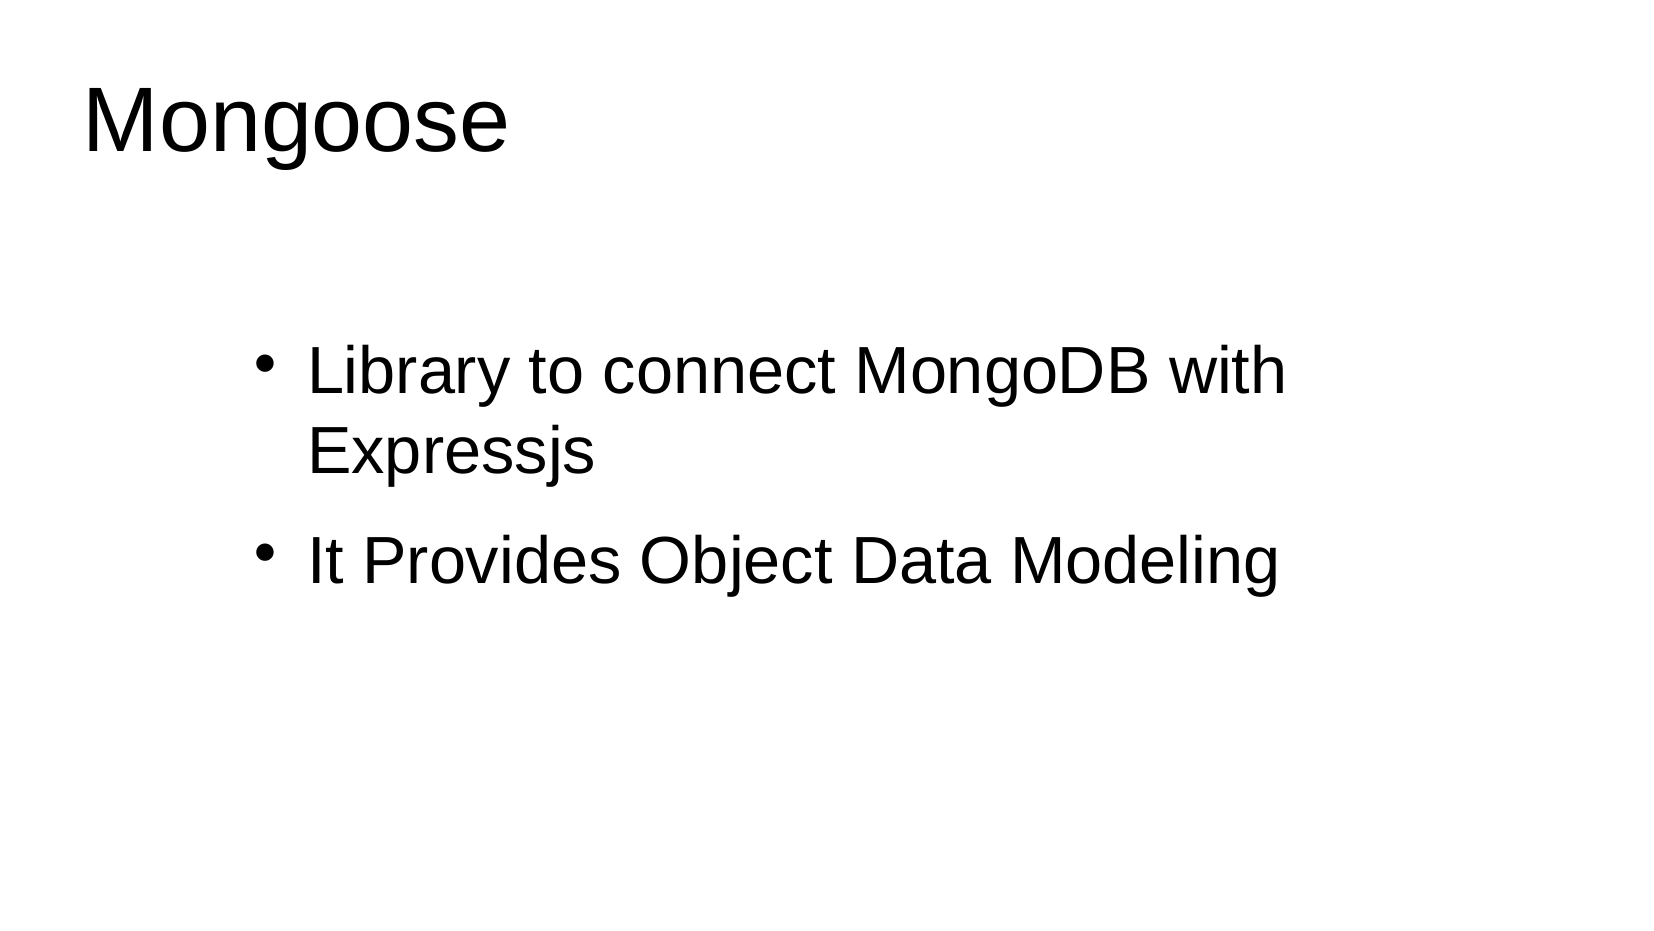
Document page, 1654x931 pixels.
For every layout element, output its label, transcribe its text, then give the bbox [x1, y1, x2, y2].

text_box Mongoose [82, 37, 1571, 193]
text_box Library to connect MongoDB with Expressjs It Provides Object Data Modeling [236, 217, 1571, 757]
